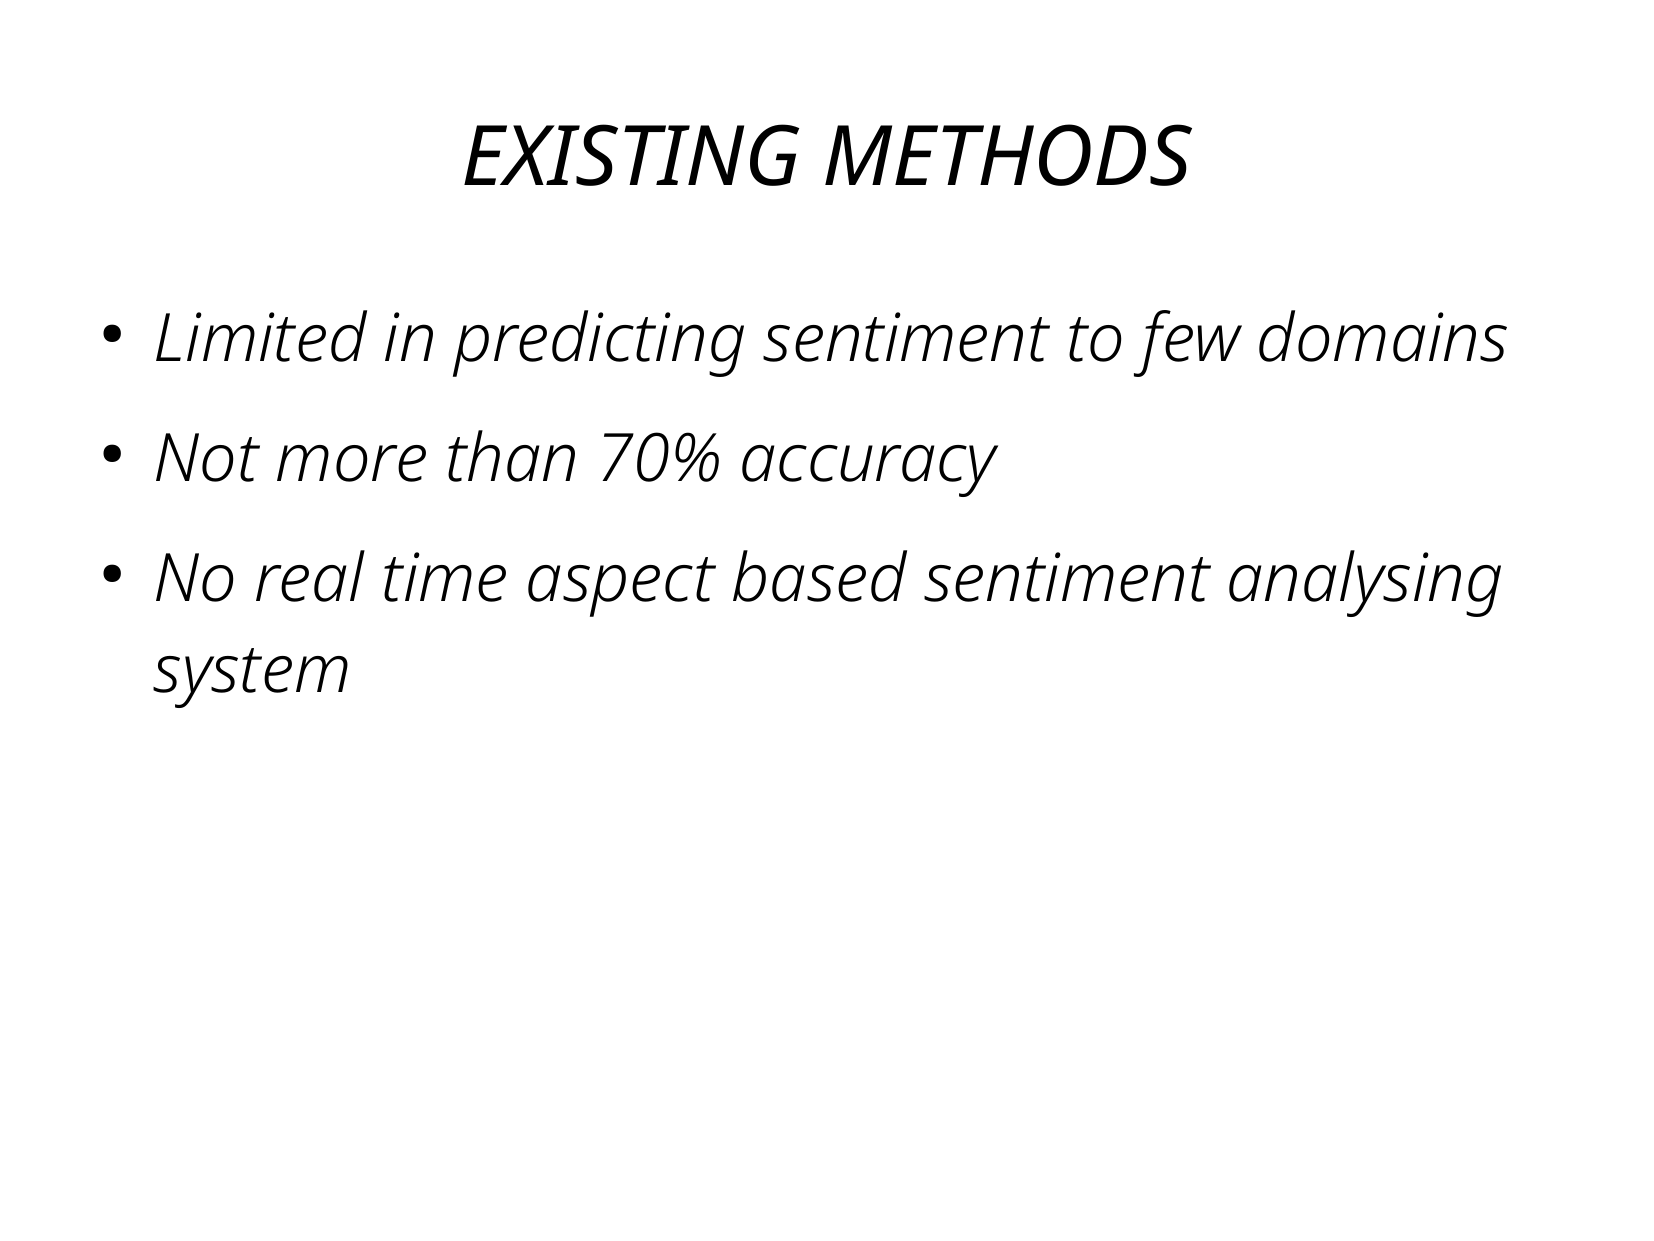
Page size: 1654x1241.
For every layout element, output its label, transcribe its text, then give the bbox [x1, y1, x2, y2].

title EXISTING METHODS [82, 49, 1571, 257]
list Limited in predicting sentiment to few domains Not more than 70% accuracy No real time aspect based sentiment analysing system [82, 290, 1571, 1010]
